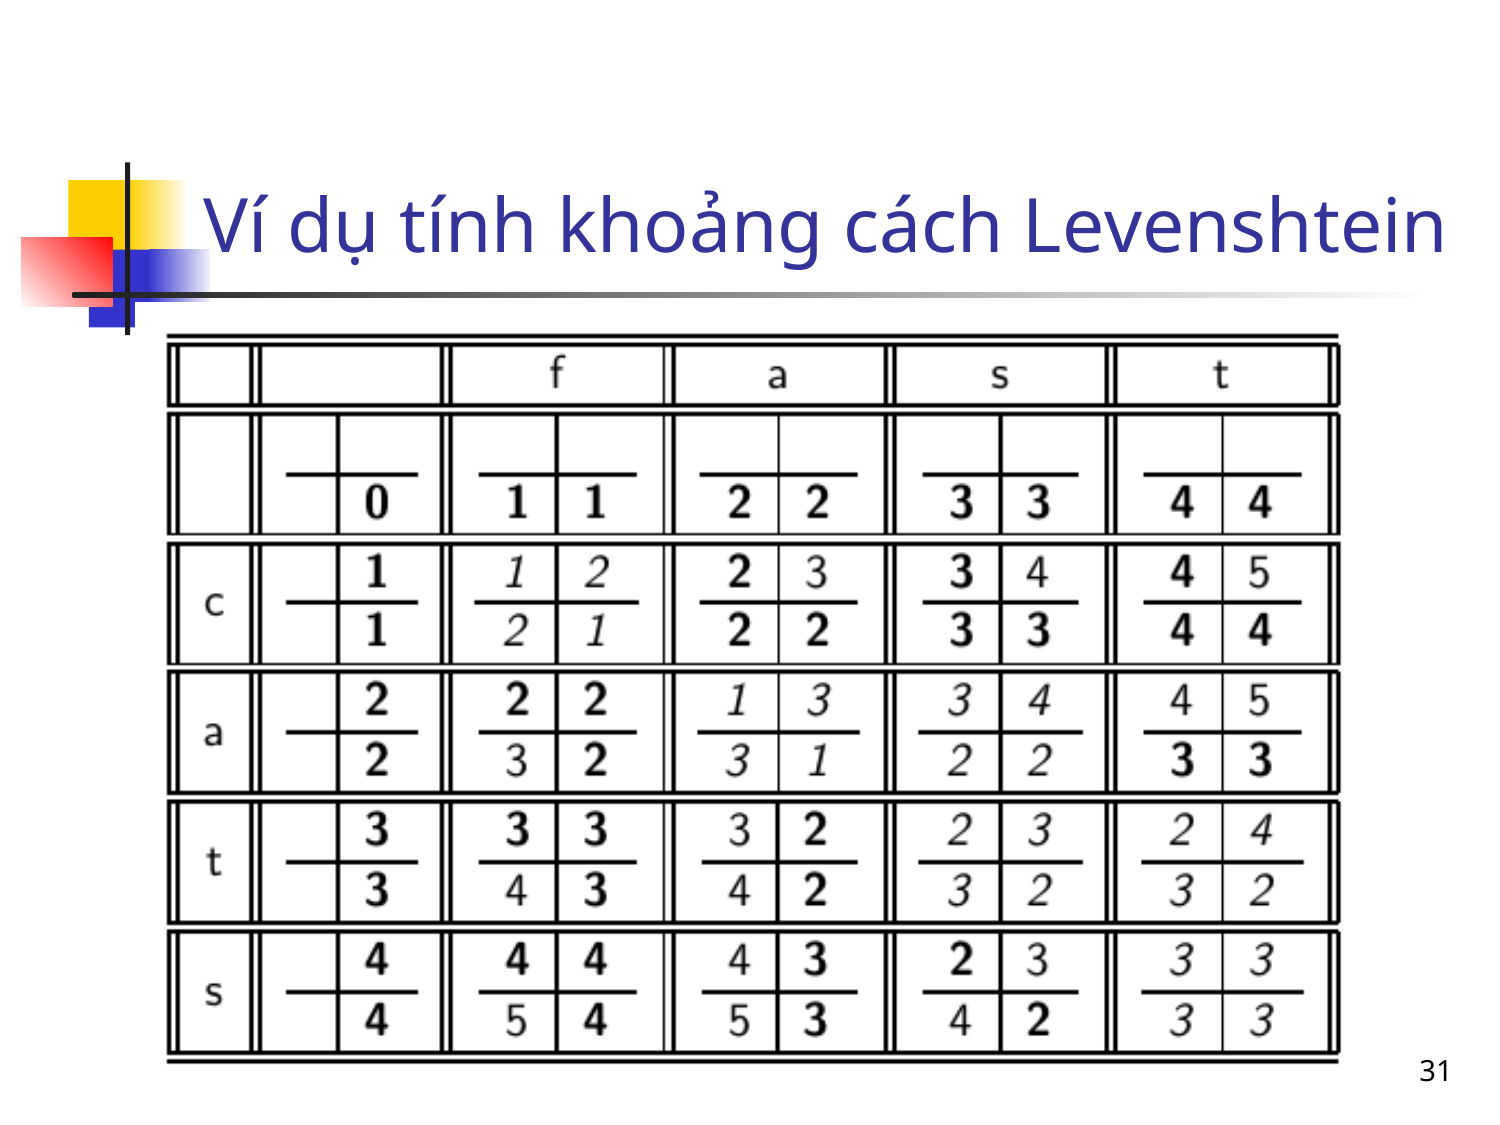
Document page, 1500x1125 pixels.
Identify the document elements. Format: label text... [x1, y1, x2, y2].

picture [135, 302, 1365, 1089]
title Ví dụ tính khoảng cách Levenshtein [188, 35, 1468, 276]
text_box <number> [1155, 1024, 1468, 1100]
